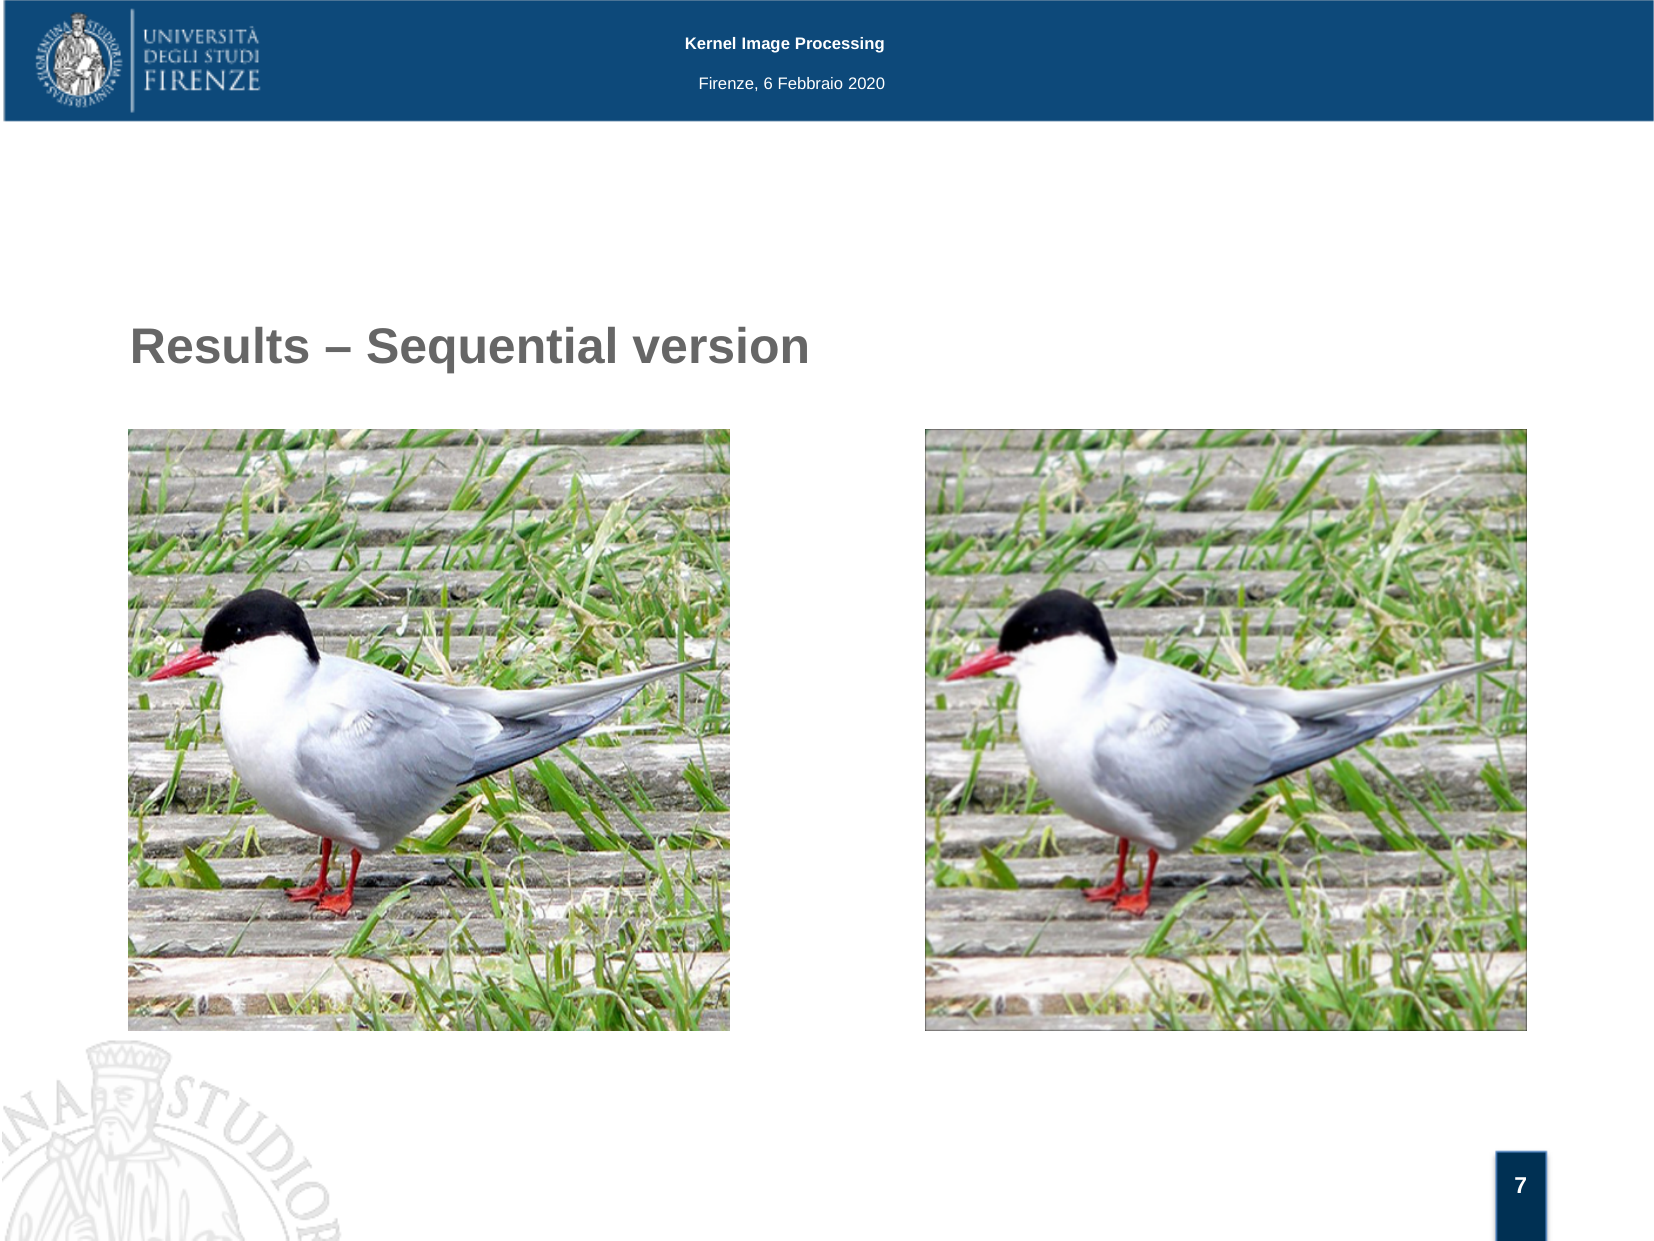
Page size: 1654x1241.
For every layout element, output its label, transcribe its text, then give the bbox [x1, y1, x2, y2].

text_box Results – Sequential version [129, 268, 1028, 389]
text_box 7 [1505, 1160, 1536, 1208]
text_box Kernel Image Processing Firenze, 6 Febbraio 2020 [685, 24, 1548, 102]
picture [2, 0, 1654, 1241]
